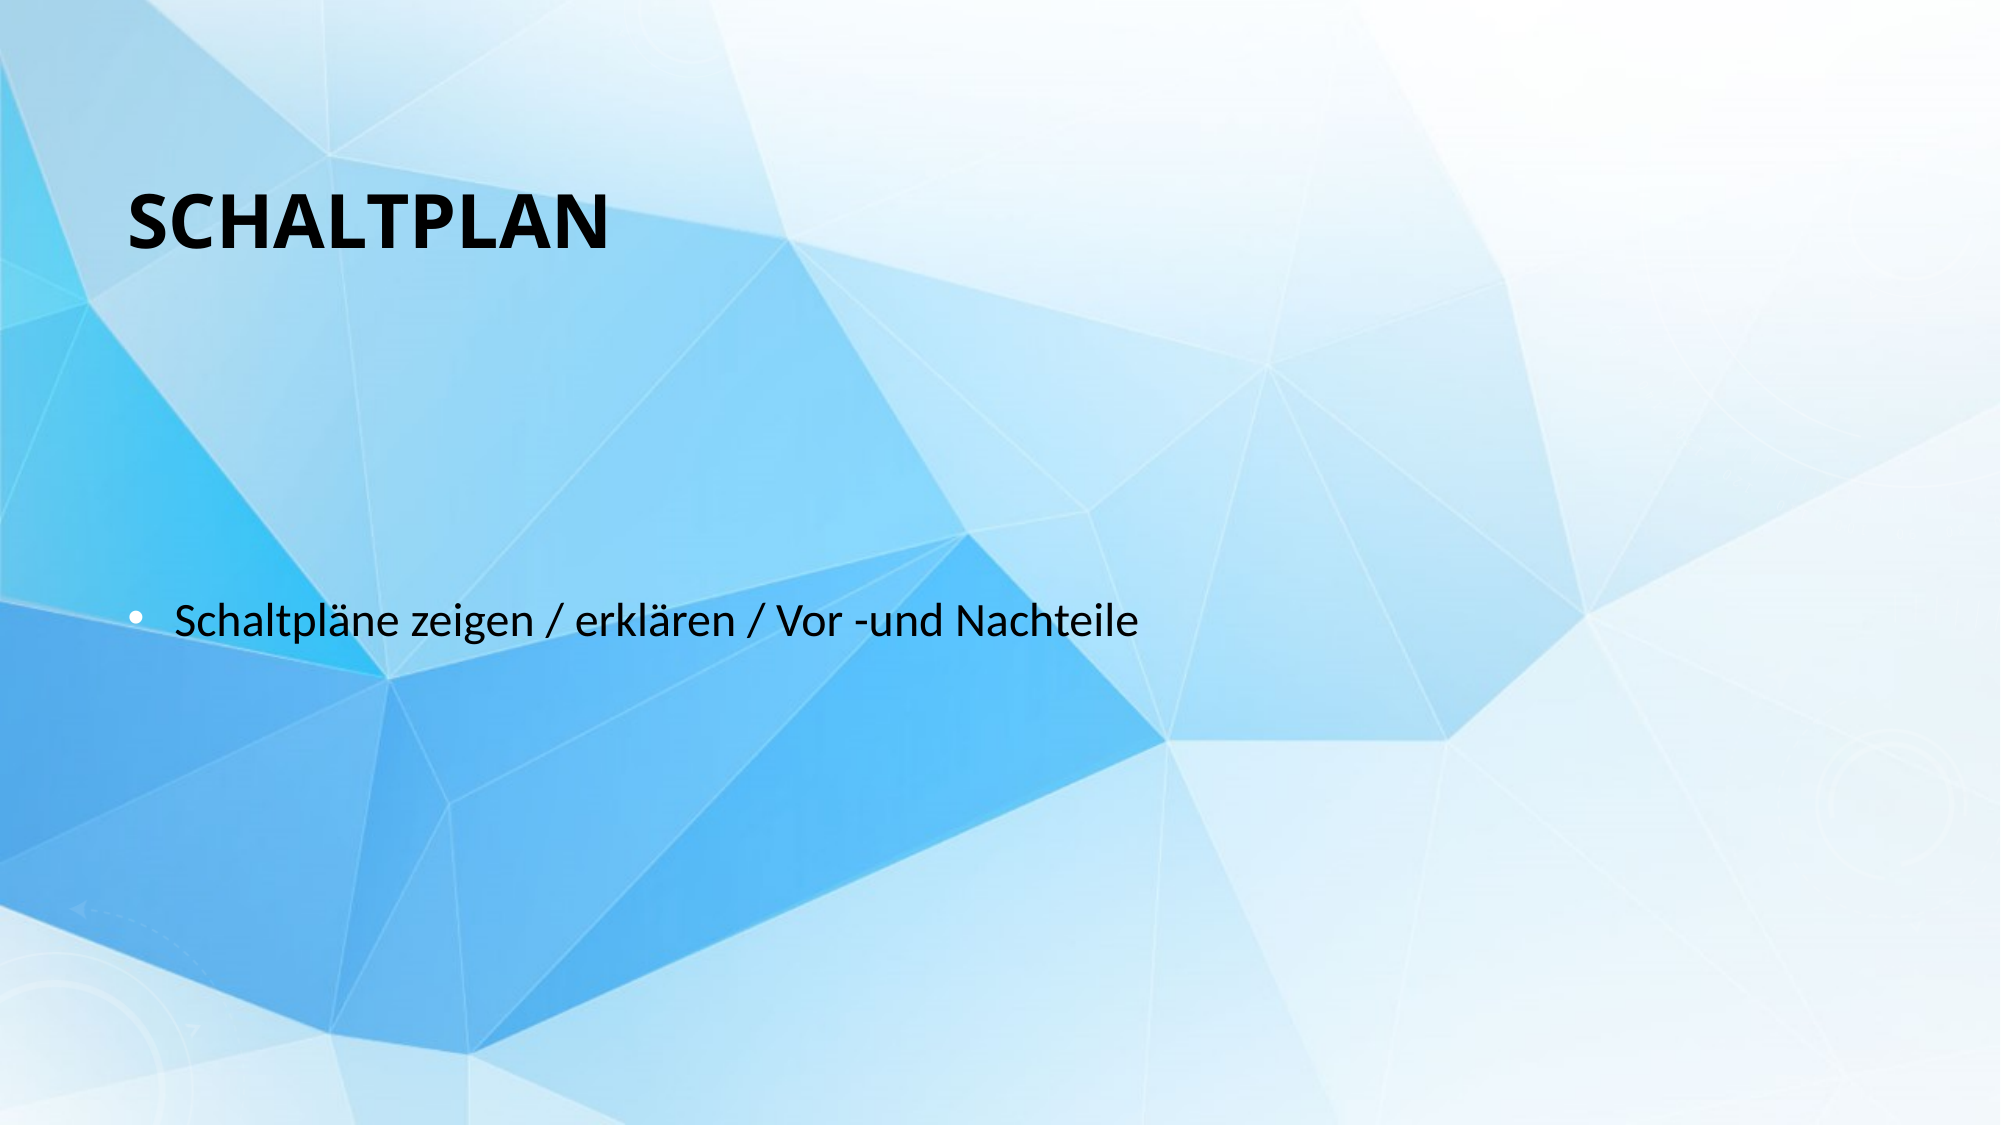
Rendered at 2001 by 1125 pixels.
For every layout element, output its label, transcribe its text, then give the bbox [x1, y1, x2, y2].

picture [0, 0, 2001, 1125]
title Schaltplan [112, 99, 1775, 339]
list Schaltpläne zeigen / erklären / Vor -und Nachteile [112, 350, 1775, 950]
